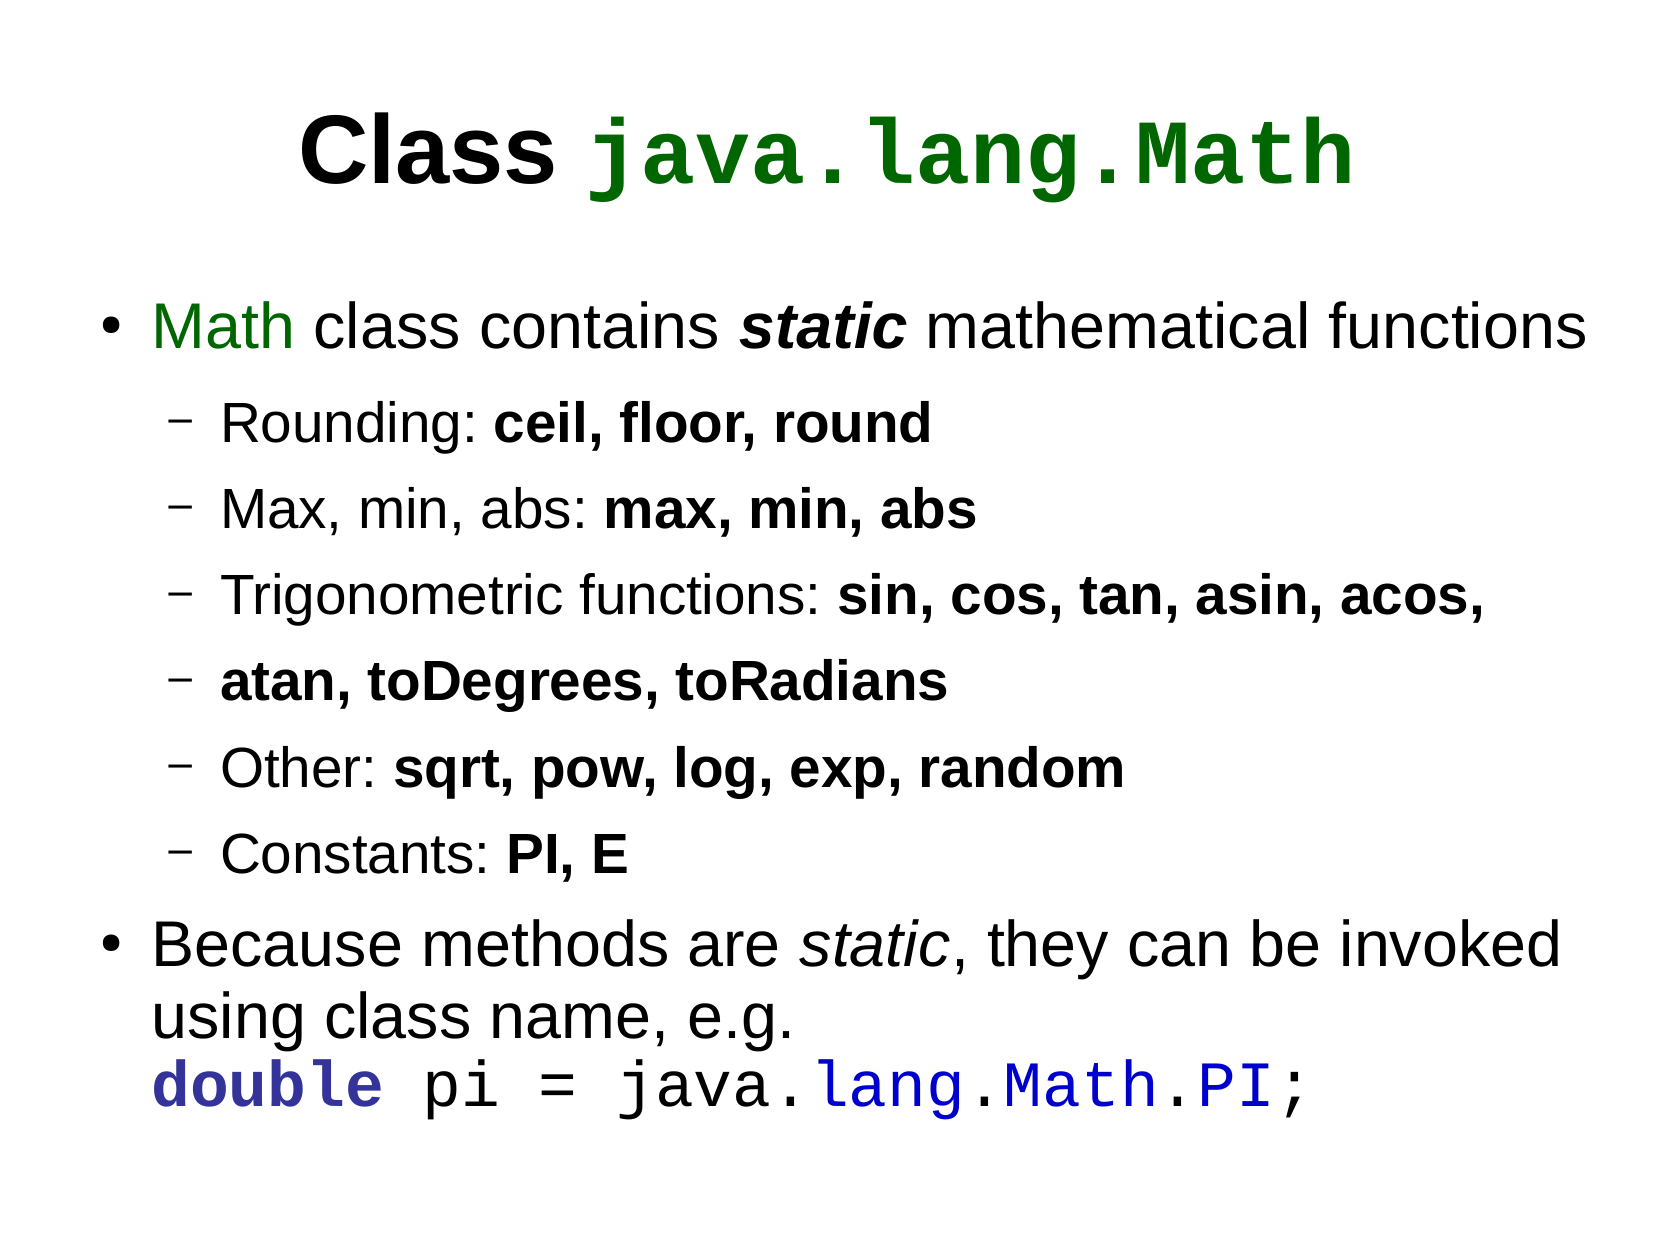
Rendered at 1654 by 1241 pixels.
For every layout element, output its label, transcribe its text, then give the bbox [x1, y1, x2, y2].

title Class java.lang.Math [82, 49, 1571, 257]
list Math class contains static mathematical functions Rounding: ceil, floor, round Max, min, abs: max, min, abs Trigonometric functions: sin, cos, tan, asin, acos, atan, toDegrees, toRadians Other: sqrt, pow, log, exp, random Constants: PI, E Because methods are static, they can be invoked using class name, e.g. double pi = java.lang.Math.PI; [82, 290, 1607, 1182]
